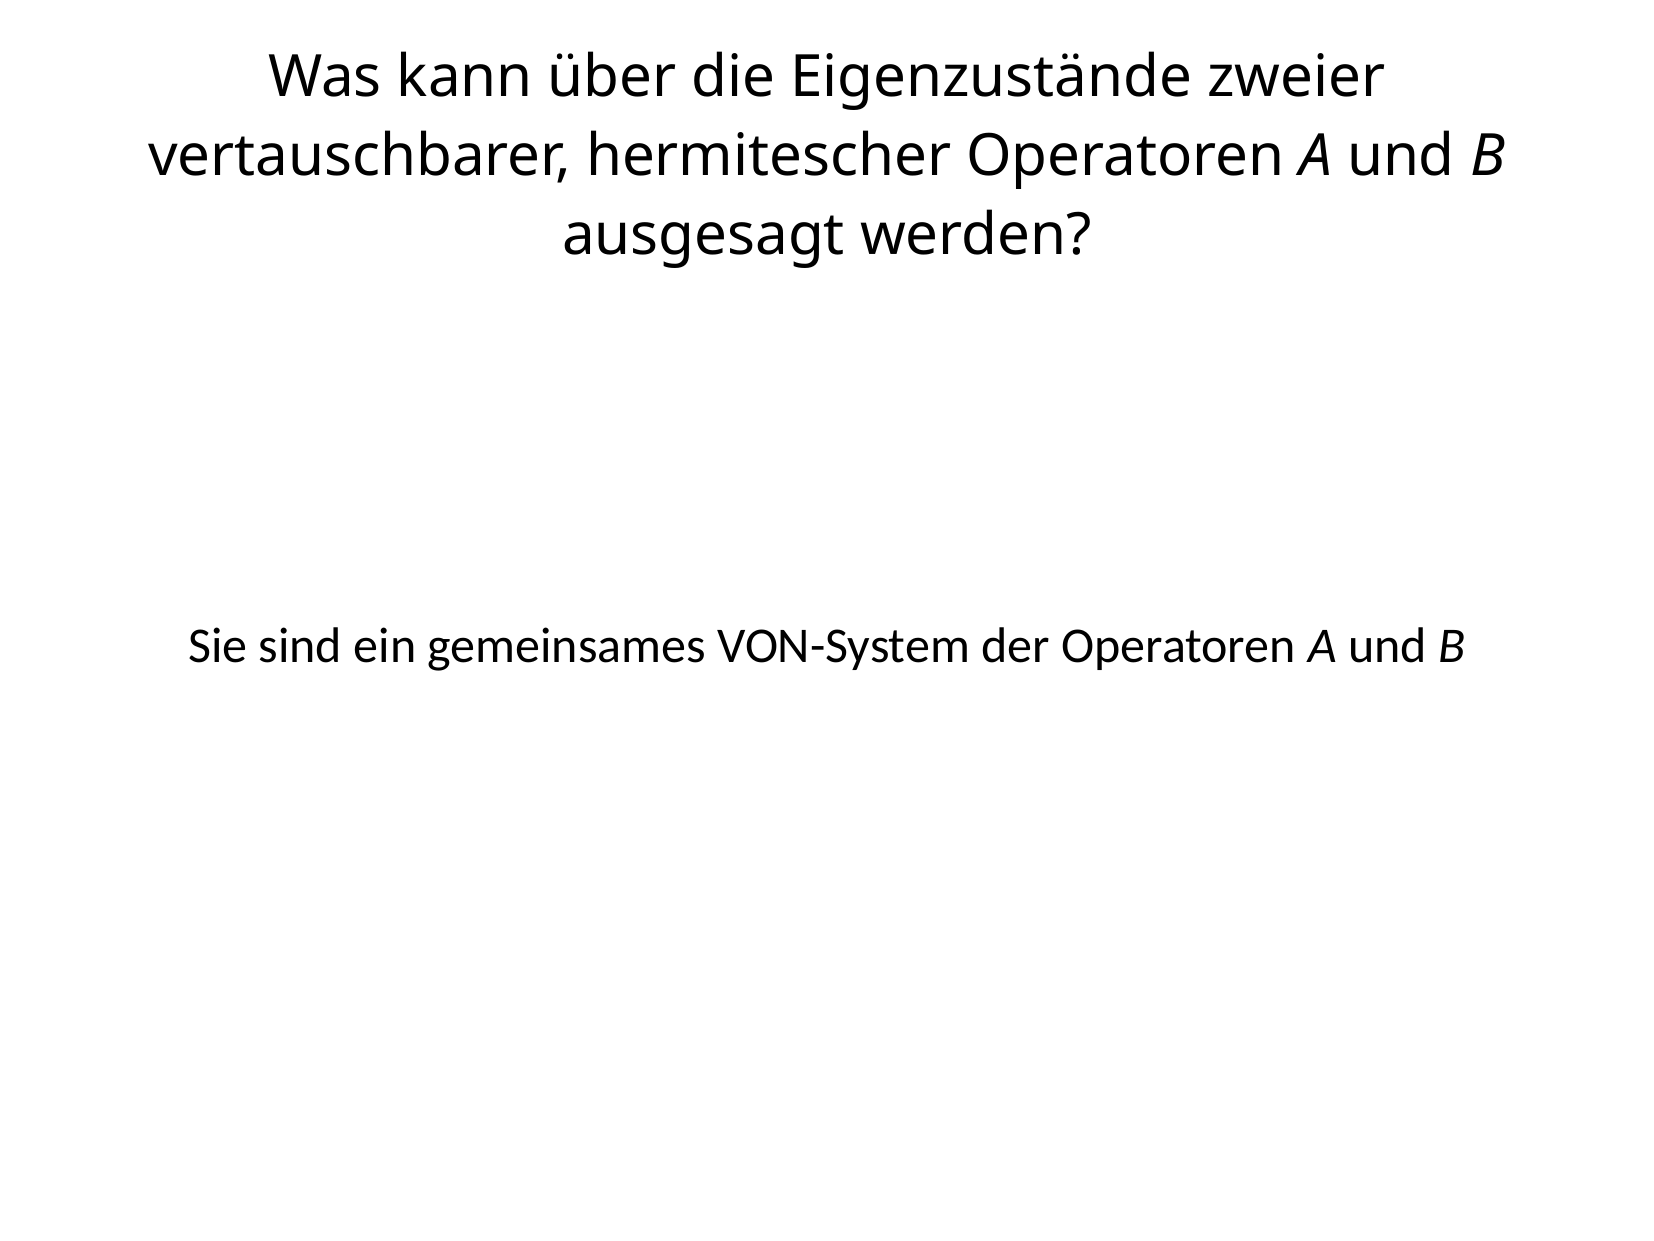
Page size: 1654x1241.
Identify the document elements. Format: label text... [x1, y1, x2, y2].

subtitle Sie sind ein gemeinsames VON-System der Operatoren A und B [82, 290, 1571, 1010]
title Was kann über die Eigenzustände zweier vertauschbarer, hermitescher Operatoren A und B ausgesagt werden? [82, 49, 1571, 257]
